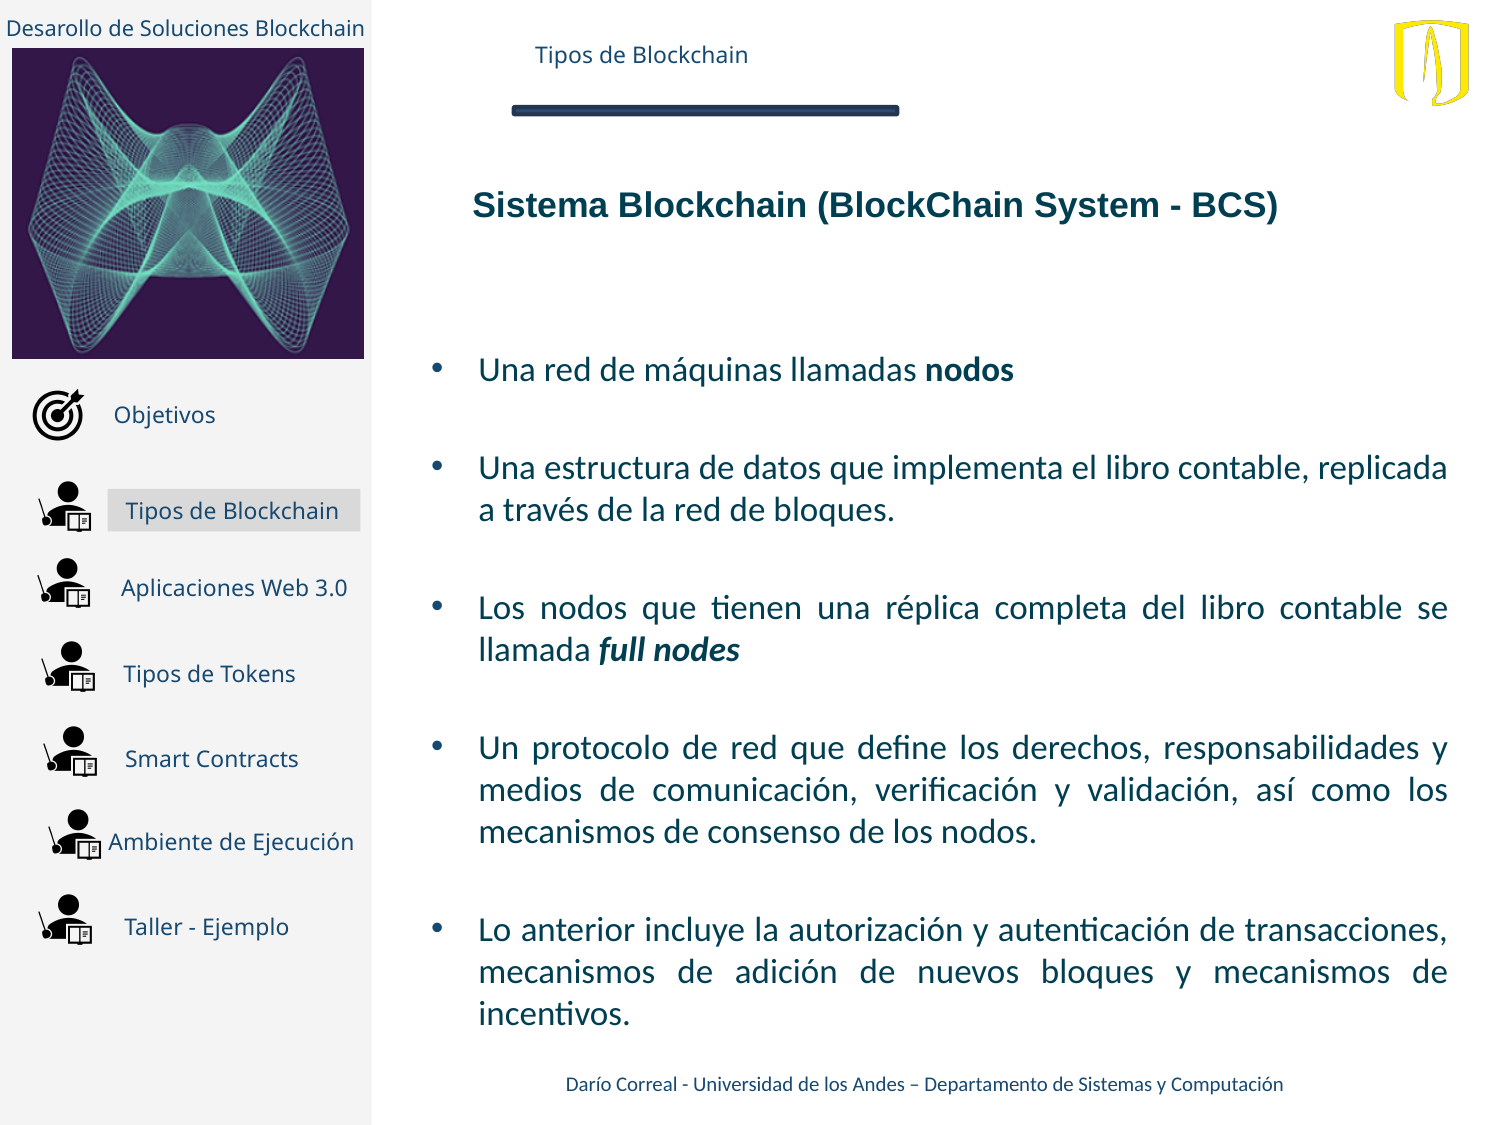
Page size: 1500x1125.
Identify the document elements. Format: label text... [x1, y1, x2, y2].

text_box Smart Contracts [110, 737, 314, 780]
title Sistema Blockchain (BlockChain System - BCS) [461, 167, 1289, 238]
picture [37, 472, 99, 535]
text_box Taller - Ejemplo [109, 905, 305, 948]
text_box Darío Correal - Universidad de los Andes – Departamento de Sistemas y Computación [551, 1062, 1300, 1103]
text_box Aplicaciones Web 3.0 [106, 566, 363, 609]
picture [42, 717, 105, 780]
picture [12, 48, 364, 359]
text_box Tipos de Blockchain [520, 32, 764, 76]
picture [36, 549, 98, 611]
picture [27, 383, 90, 446]
text_box [513, 107, 898, 115]
picture [47, 800, 109, 863]
list Una red de máquinas llamadas nodos Una estructura de datos que implementa el libro contable, replicada a través de la red de bloques. Los nodos que tienen una réplica completa del libro contable se llamada full nodes Un protocolo de red que define los derechos, responsabilidades y medios de comunicación, verificación y validación, así como los mecanismos de consenso de los nodos. Lo anterior incluye la autorización y autenticación de transacciones, mecanismos de adición de nuevos bloques y mecanismos de incentivos. [431, 346, 1449, 1033]
text_box Tipos de Blockchain [110, 489, 355, 532]
text_box Objetivos [98, 393, 231, 436]
text_box Ambiente de Ejecución [63, 820, 370, 863]
text_box [107, 488, 361, 532]
picture [1387, 19, 1476, 107]
text_box Tipos de Tokens [108, 651, 312, 695]
picture [37, 885, 100, 948]
picture [40, 632, 103, 695]
